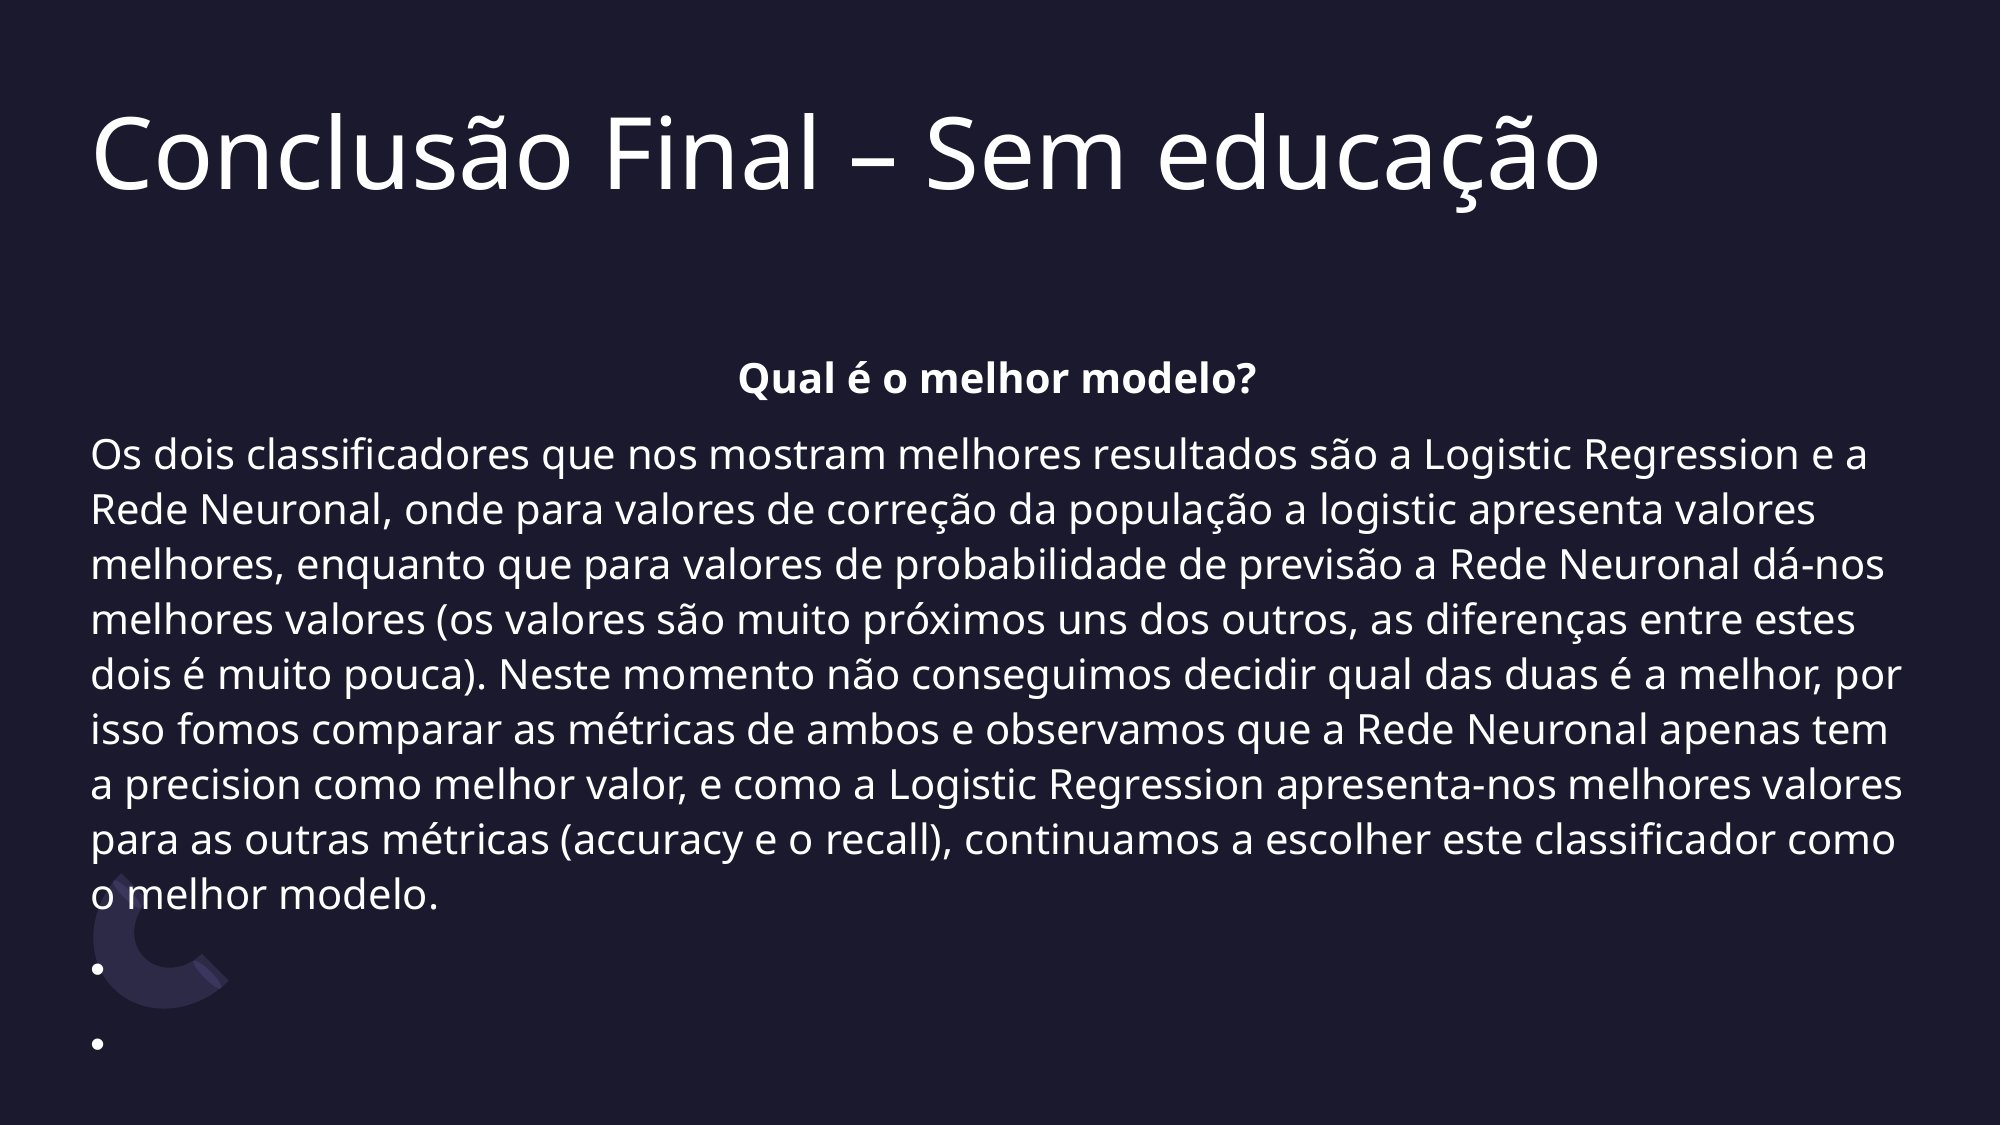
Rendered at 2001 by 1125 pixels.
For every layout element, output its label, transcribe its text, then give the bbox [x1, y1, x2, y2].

list Qual é o melhor modelo? Os dois classificadores que nos mostram melhores resultados são a Logistic Regression e a Rede Neuronal, onde para valores de correção da população a logistic apresenta valores melhores, enquanto que para valores de probabilidade de previsão a Rede Neuronal dá-nos melhores valores (os valores são muito próximos uns dos outros, as diferenças entre estes dois é muito pouca). Neste momento não conseguimos decidir qual das duas é a melhor, por isso fomos comparar as métricas de ambos e observamos que a Rede Neuronal apenas tem a precision como melhor valor, e como a Logistic Regression apresenta-nos melhores valores para as outras métricas (accuracy e o recall), continuamos a escolher este classificador como o melhor modelo. [90, 346, 1910, 1000]
title Conclusão Final – Sem educação [90, 90, 1910, 309]
